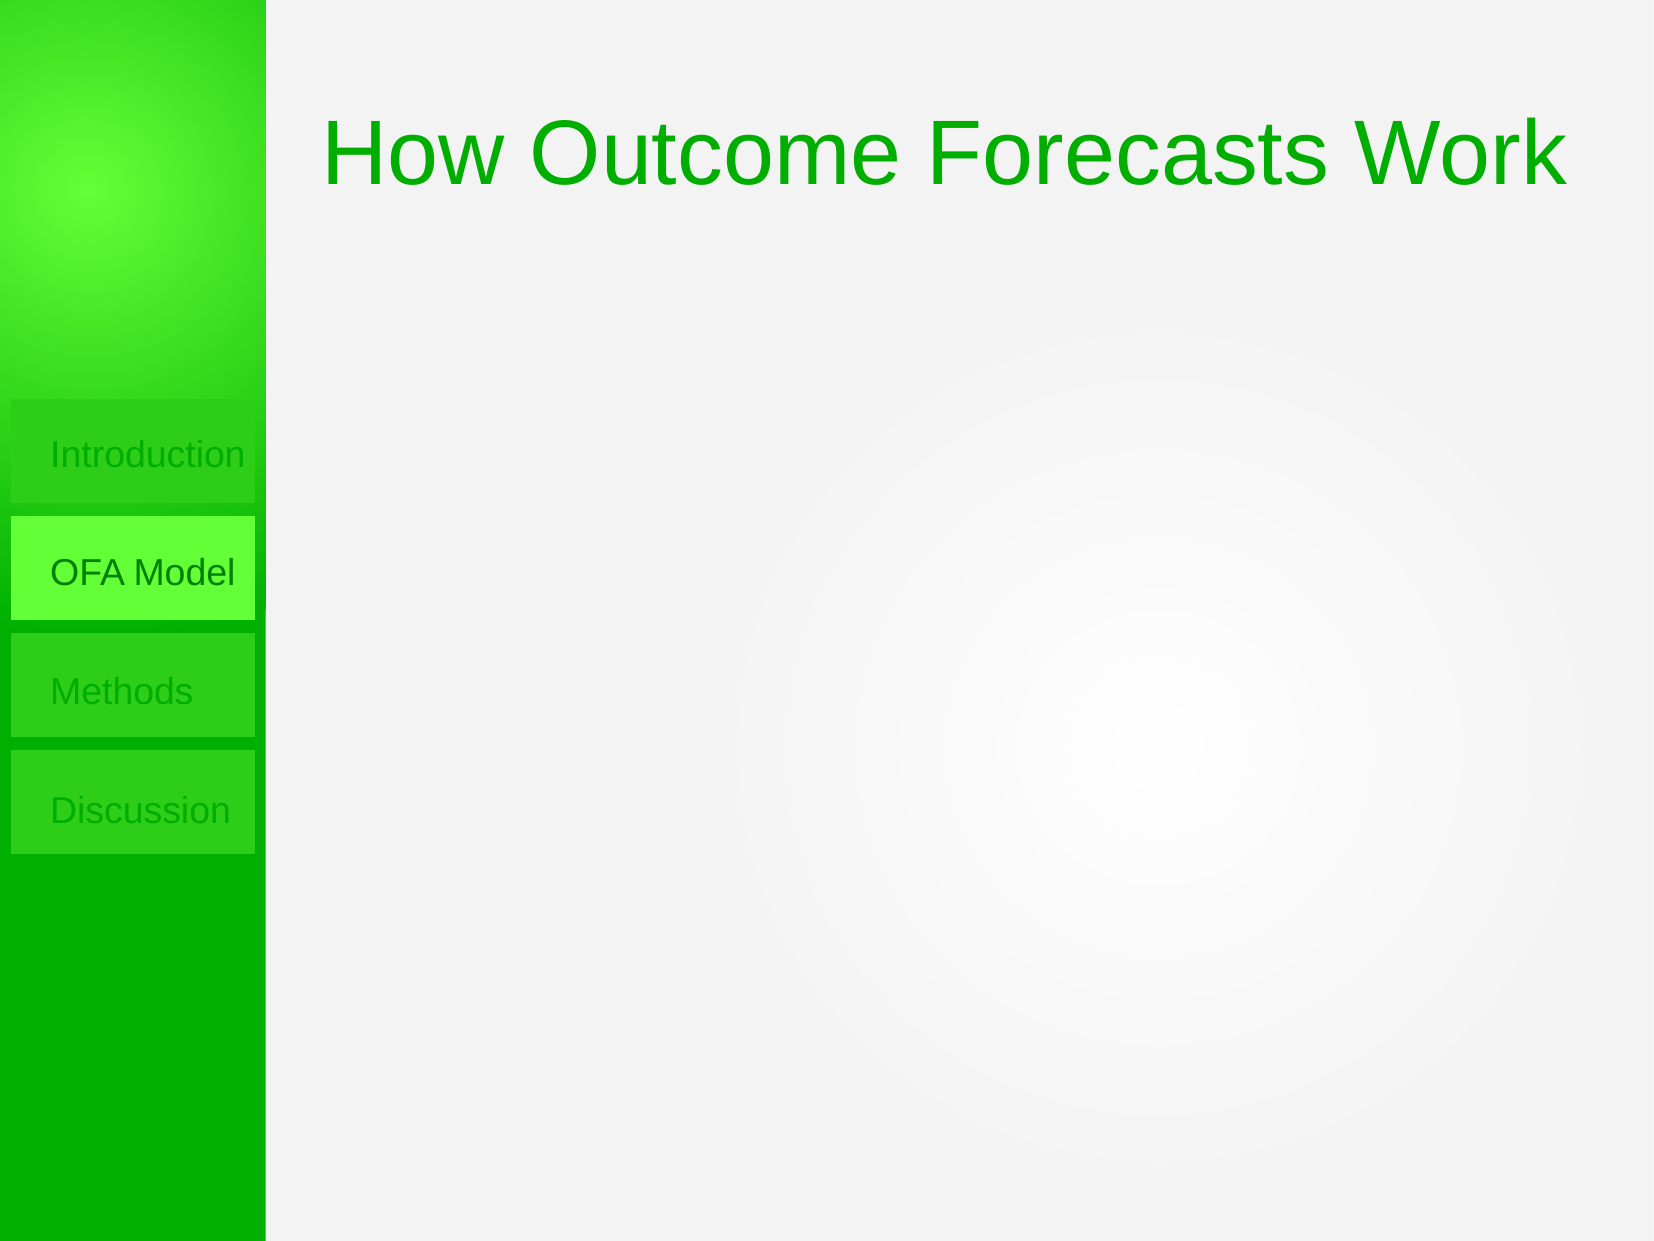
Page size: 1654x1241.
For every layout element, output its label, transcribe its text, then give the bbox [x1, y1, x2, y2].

text_box Methods [35, 663, 265, 720]
title How Outcome Forecasts Work [318, 0, 1571, 359]
text_box Discussion [35, 781, 292, 839]
text_box Introduction [35, 425, 319, 483]
text_box OFA Model [35, 544, 252, 602]
